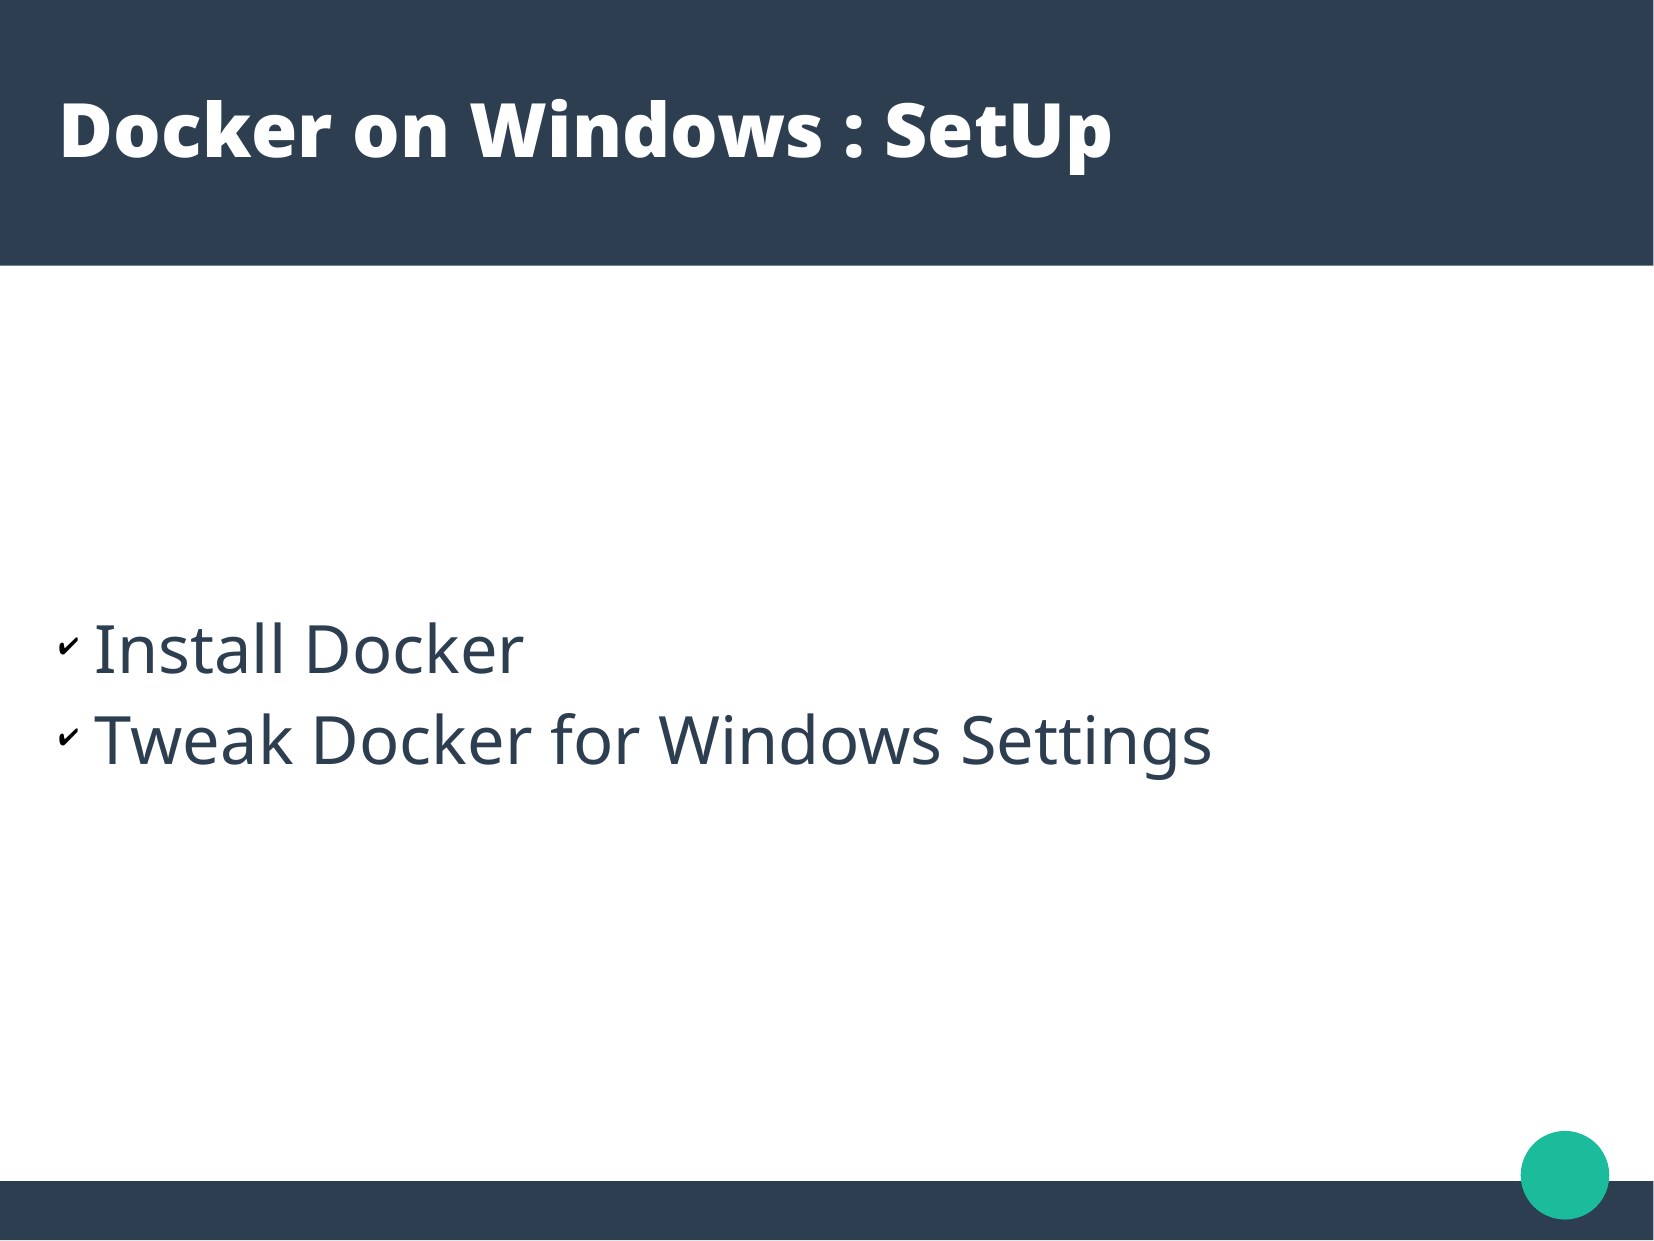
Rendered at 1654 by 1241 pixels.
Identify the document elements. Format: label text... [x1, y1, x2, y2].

title Docker on Windows : SetUp [59, 49, 1595, 207]
subtitle Install Docker Tweak Docker for Windows Settings [59, 324, 1595, 1152]
